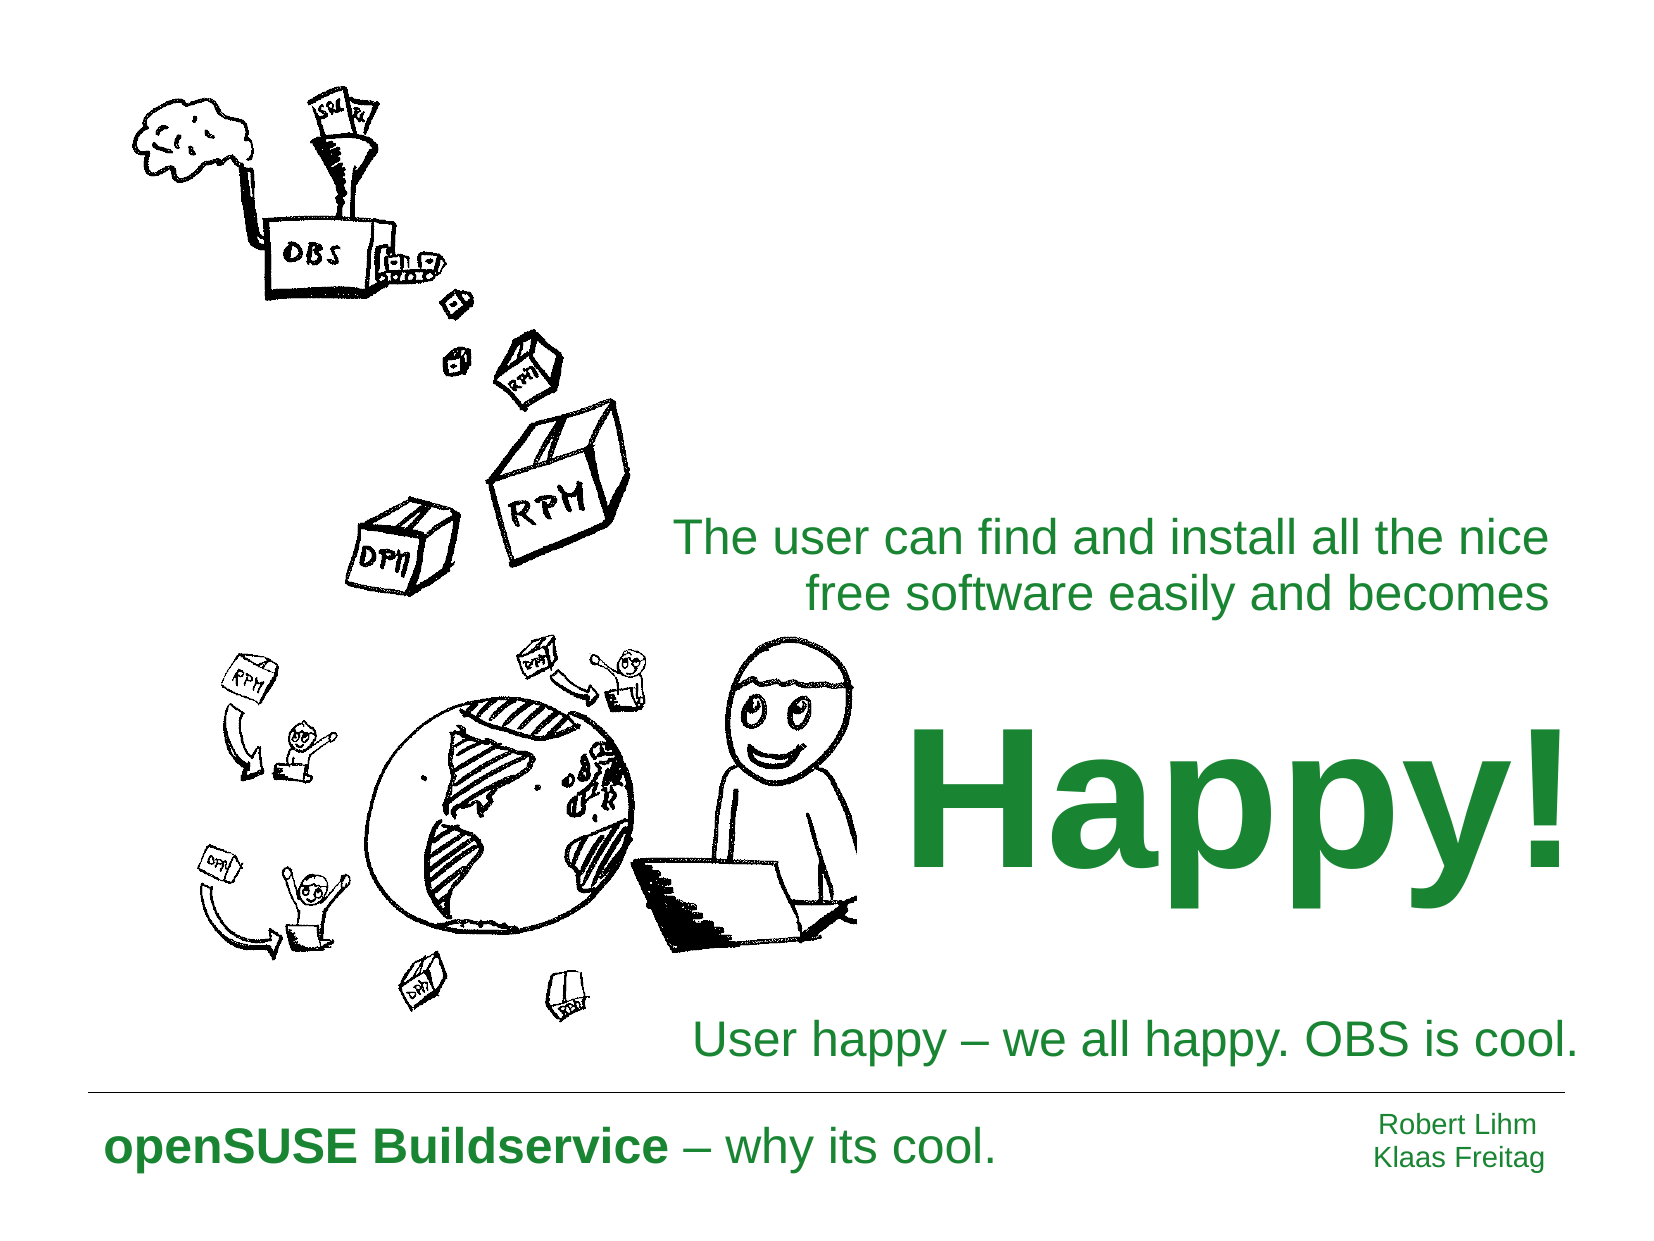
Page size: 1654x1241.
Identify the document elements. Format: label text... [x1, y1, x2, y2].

text_box User happy – we all happy. OBS is cool. [561, 1003, 1595, 1123]
picture [86, 77, 857, 1034]
text_box The user can find and install all the nice free software easily and becomes [857, 501, 1565, 650]
text_box Happy! [856, 679, 1595, 1003]
text_box openSUSE Buildservice – why its cool. [88, 1110, 1123, 1182]
text_box Robert Lihm Klaas Freitag [1358, 1123, 1565, 1182]
